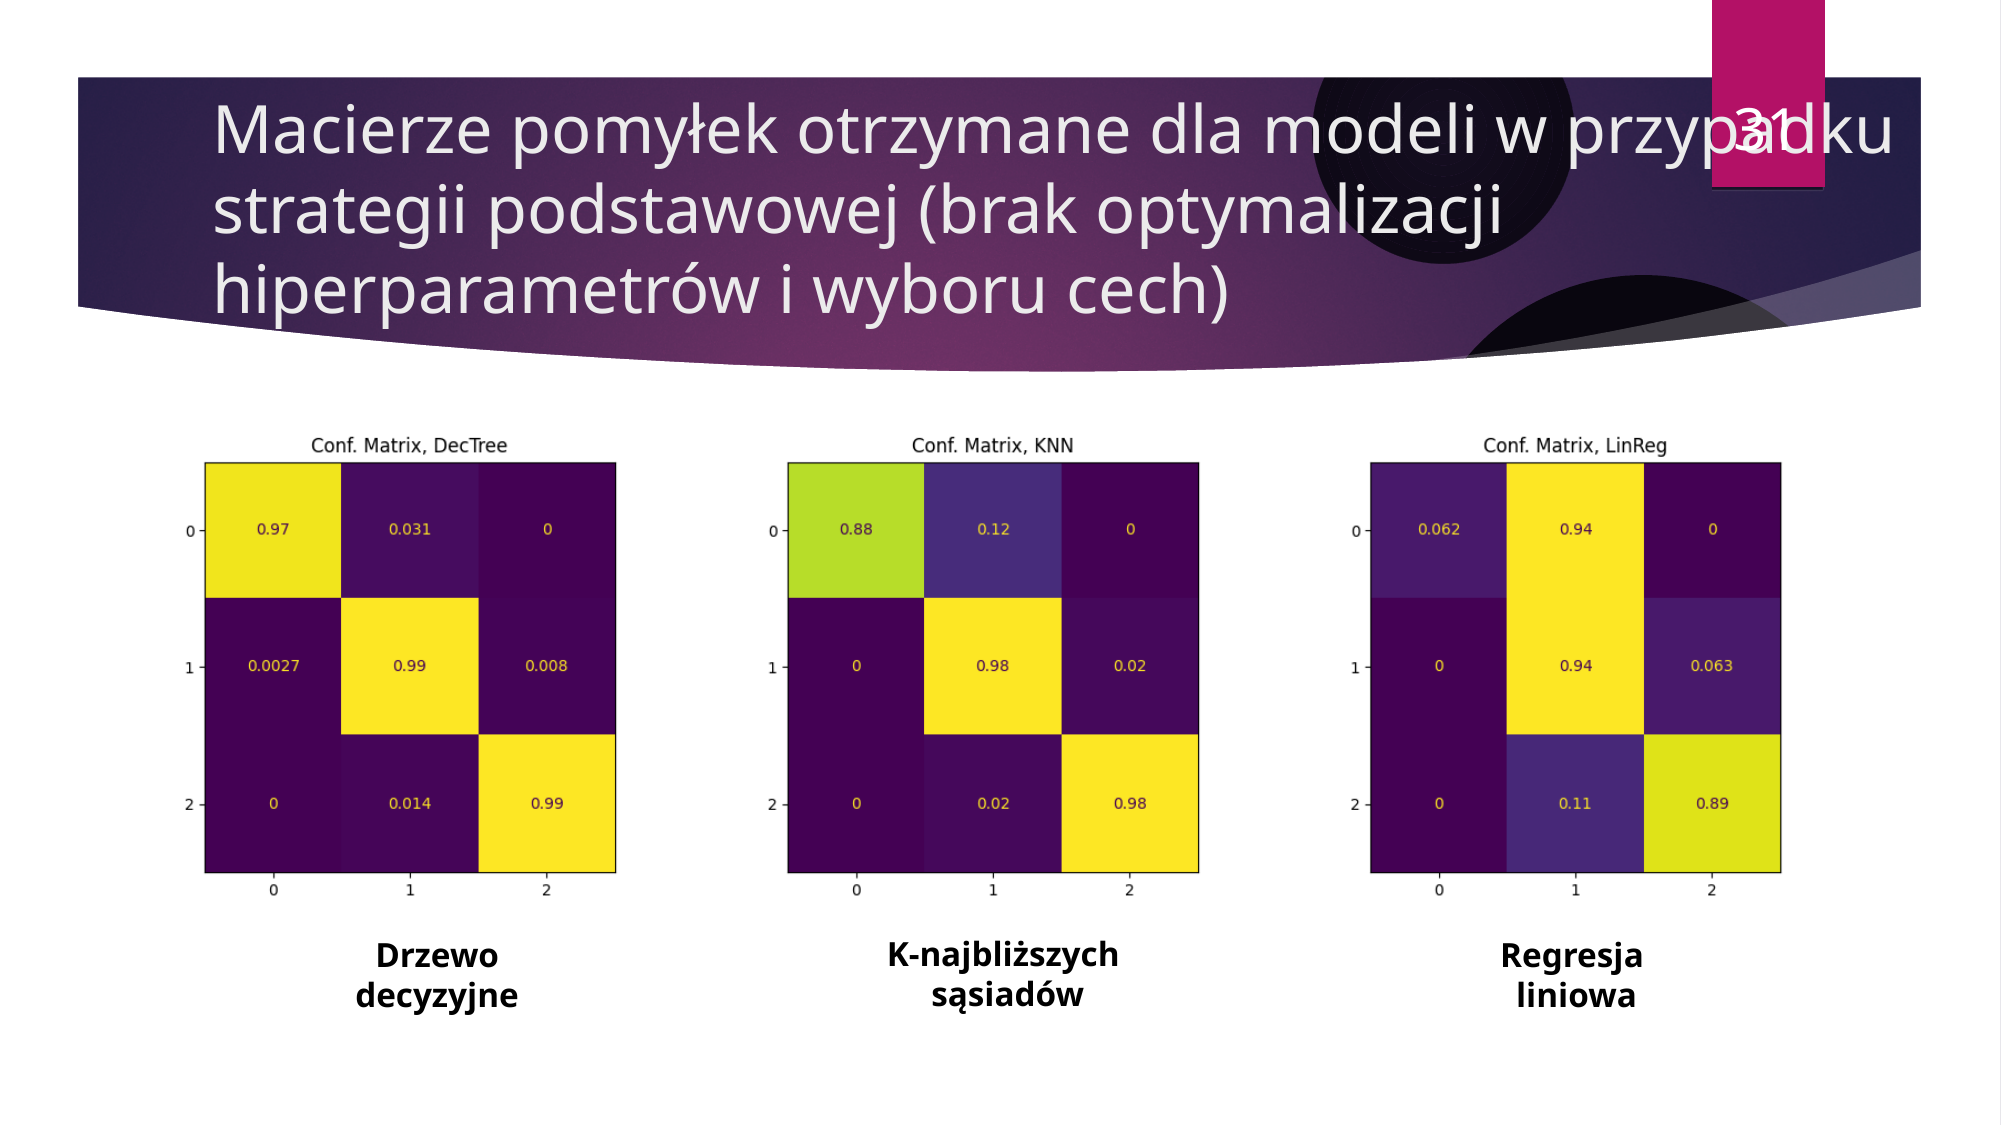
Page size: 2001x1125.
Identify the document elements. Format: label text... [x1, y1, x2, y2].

picture [46, 398, 1921, 931]
text_box Regresja liniowa [1491, 927, 1662, 1023]
title Macierze pomyłek otrzymane dla modeli w przypadku strategii podstawowej (brak optymalizacji hiperparametrów i wyboru cech) [184, 75, 1926, 339]
text_box K-najbliższych sąsiadów [867, 931, 1148, 1022]
text_box Drzewo decyzyjne [346, 927, 529, 1023]
text_box [1698, 53, 1836, 180]
